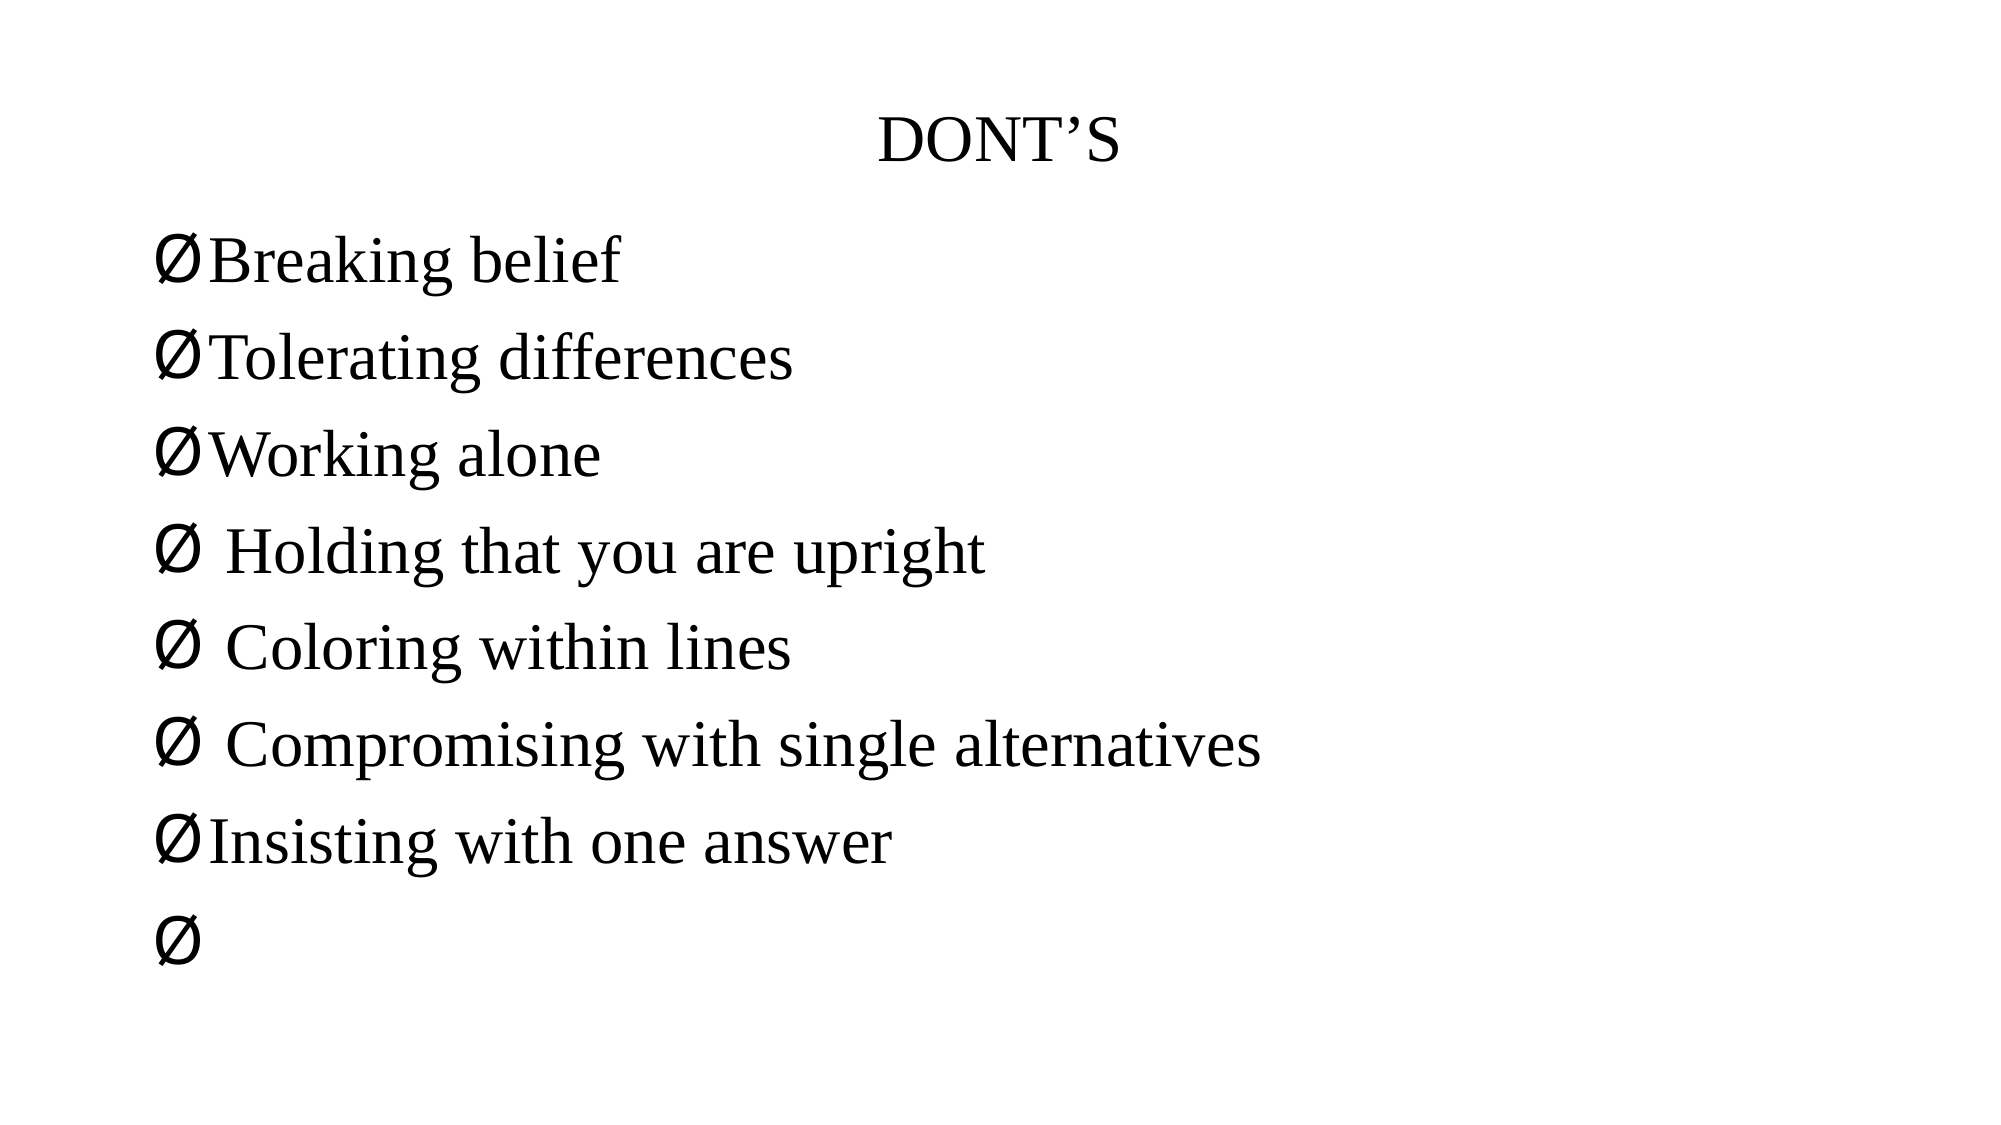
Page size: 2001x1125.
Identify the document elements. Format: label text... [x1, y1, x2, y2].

list Breaking belief Tolerating differences Working alone Holding that you are upright Coloring within lines Compromising with single alternatives Insisting with one answer [137, 208, 1863, 1014]
title DONT’S [137, 59, 1863, 208]
